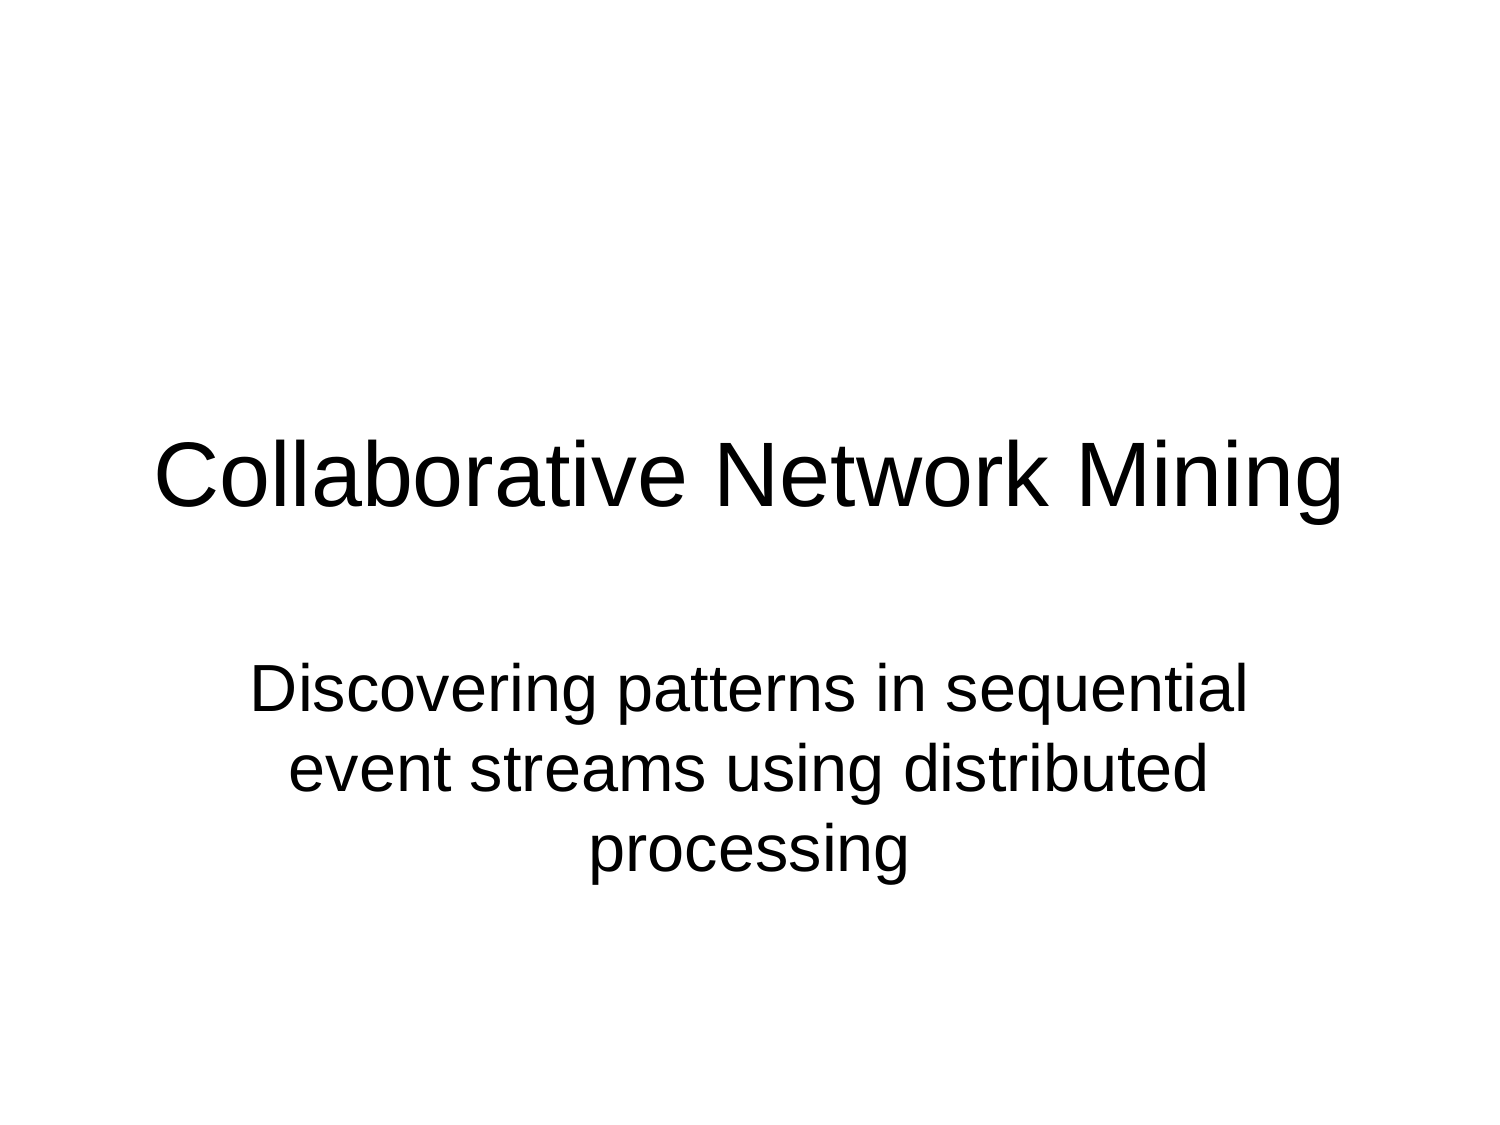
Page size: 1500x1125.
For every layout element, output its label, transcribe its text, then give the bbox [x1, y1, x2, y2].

subtitle Discovering patterns in sequential event streams using distributed processing [225, 637, 1276, 925]
title Collaborative Network Mining [112, 349, 1388, 591]
